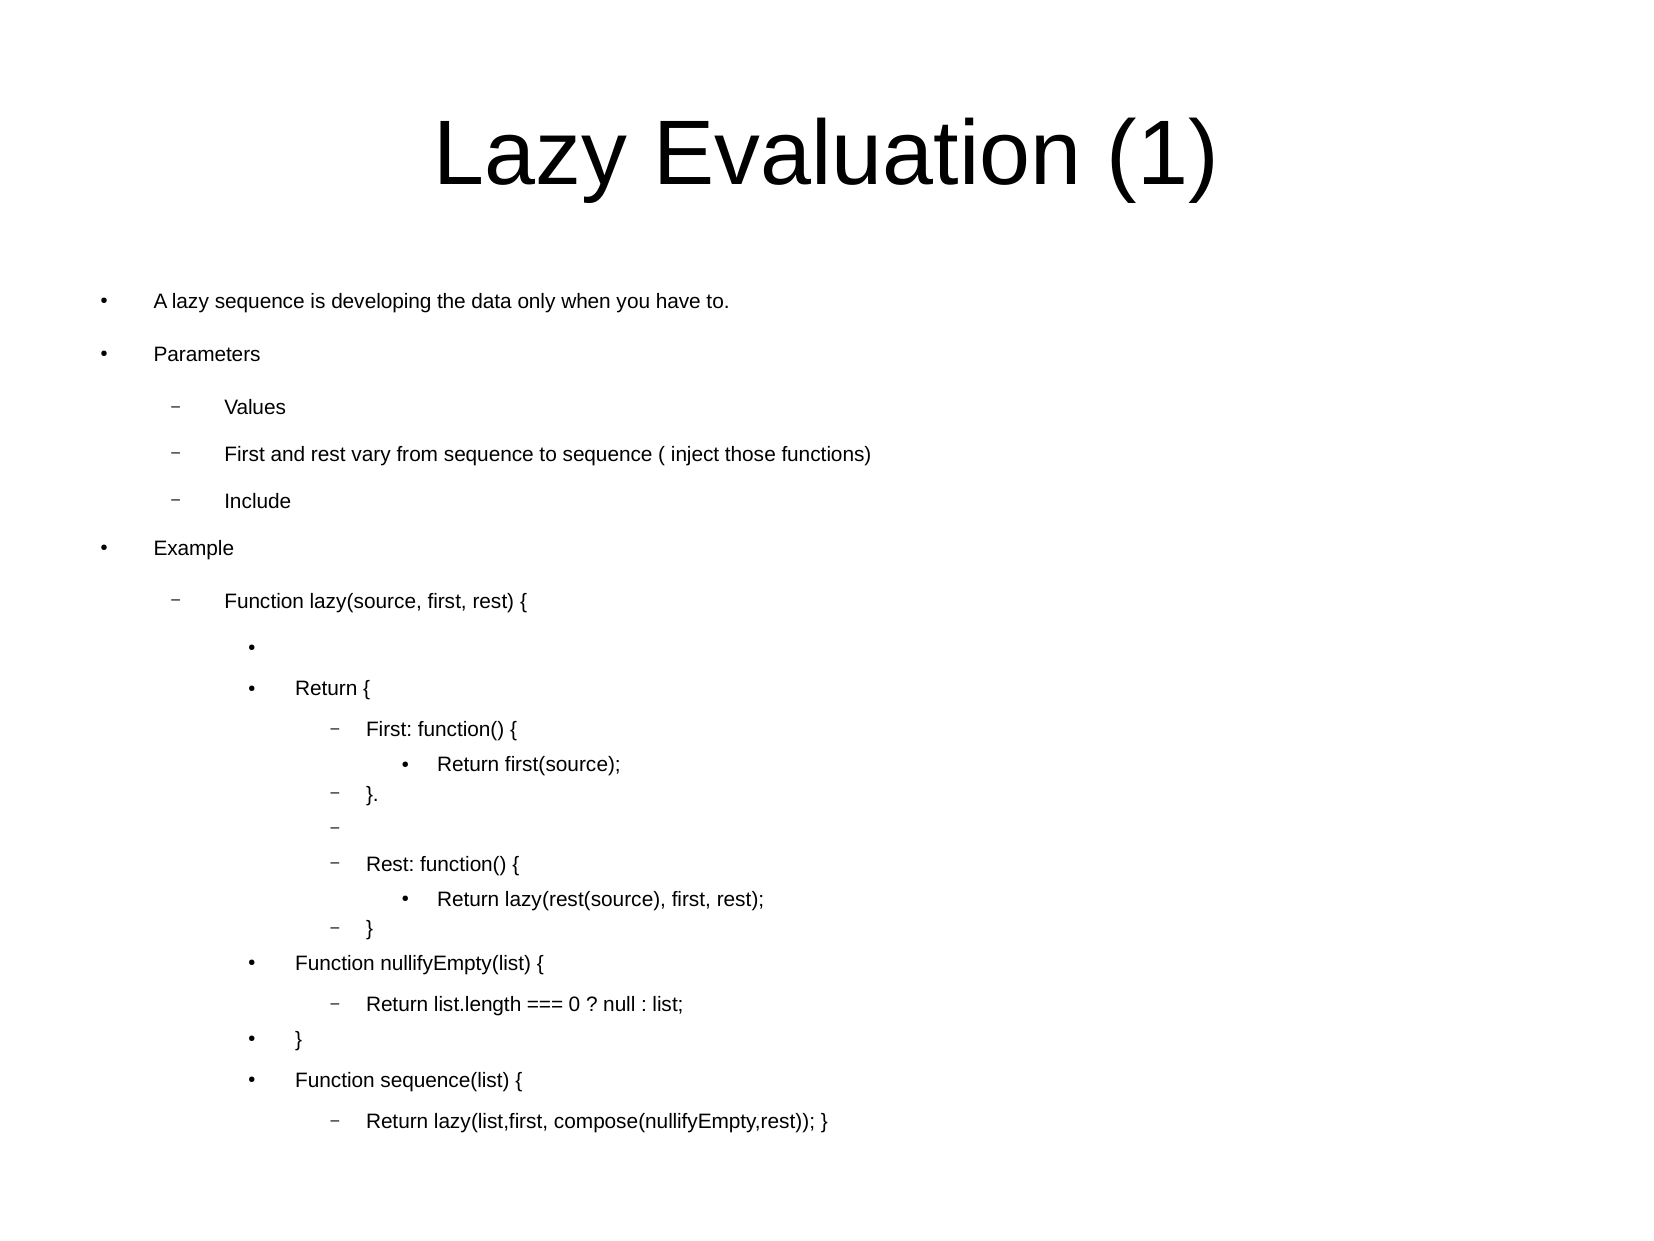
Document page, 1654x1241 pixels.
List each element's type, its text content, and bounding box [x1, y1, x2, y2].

title Lazy Evaluation (1) [82, 49, 1571, 257]
list A lazy sequence is developing the data only when you have to. Parameters Values First and rest vary from sequence to sequence ( inject those functions) Include Example Function lazy(source, first, rest) { Return { First: function() { Return first(source); }. Rest: function() { Return lazy(rest(source), first, rest); } Function nullifyEmpty(list) { Return list.length === 0 ? null : list; } Function sequence(list) { Return lazy(list,first, compose(nullifyEmpty,rest)); } [82, 290, 1571, 1216]
